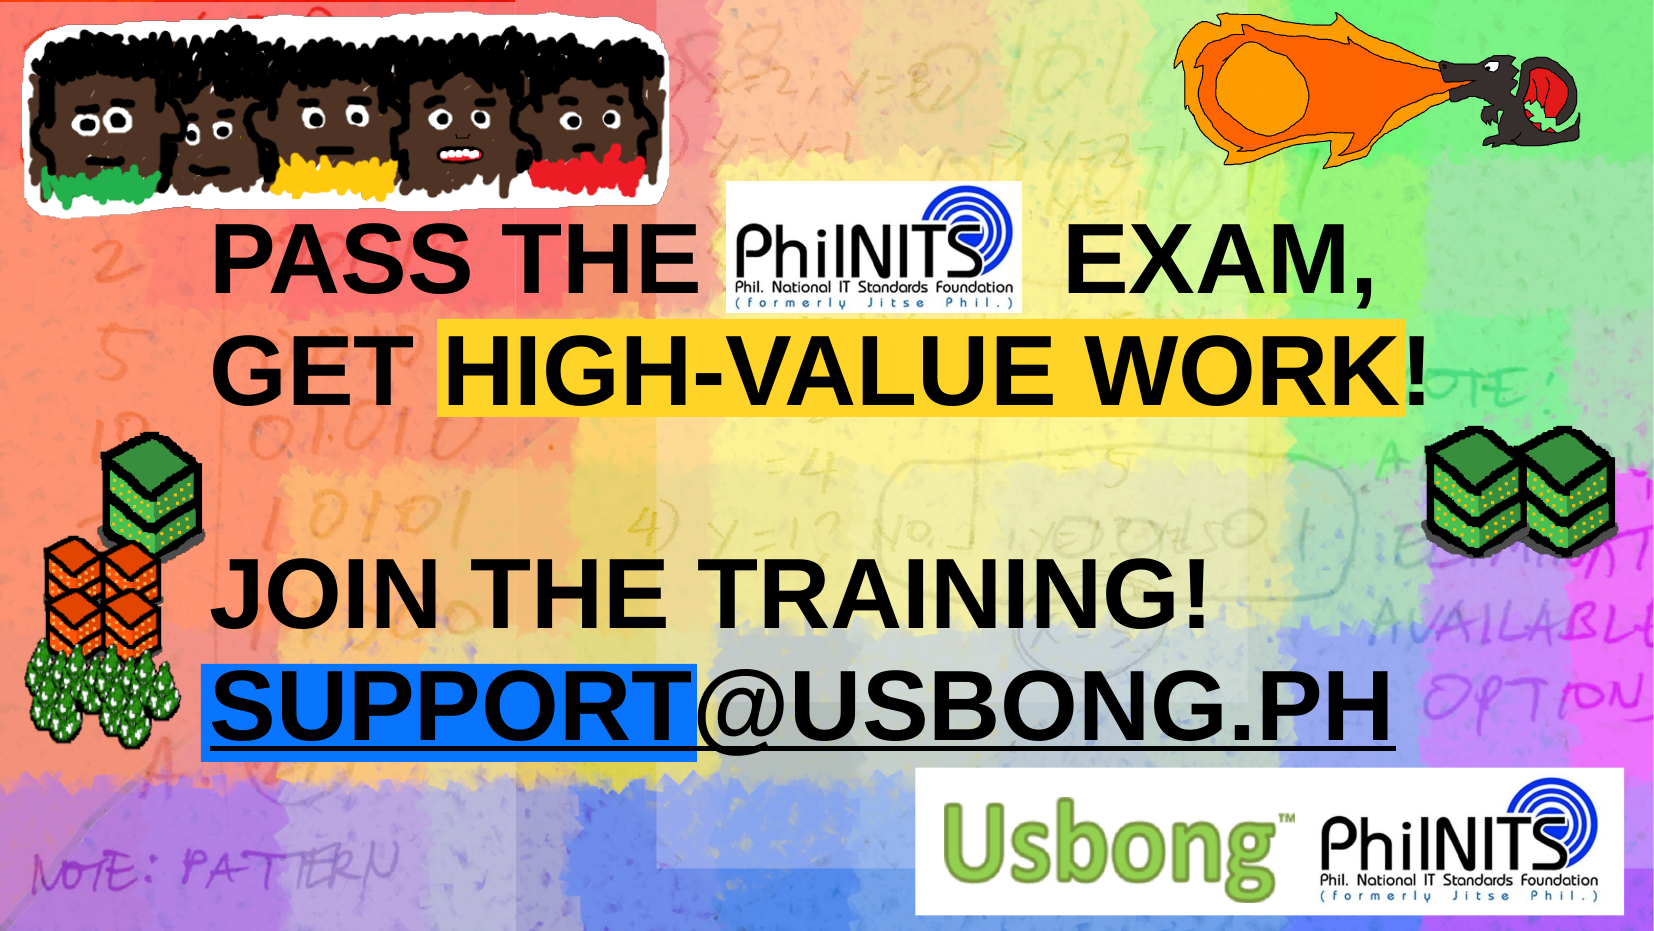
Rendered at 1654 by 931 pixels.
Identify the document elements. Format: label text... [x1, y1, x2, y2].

picture [0, 0, 1654, 931]
text_box [915, 767, 1625, 916]
text_box PASS THE EXAM, GET HIGH-VALUE WORK! JOIN THE TRAINING! SUPPORT@USBONG.PH [194, 195, 1524, 816]
